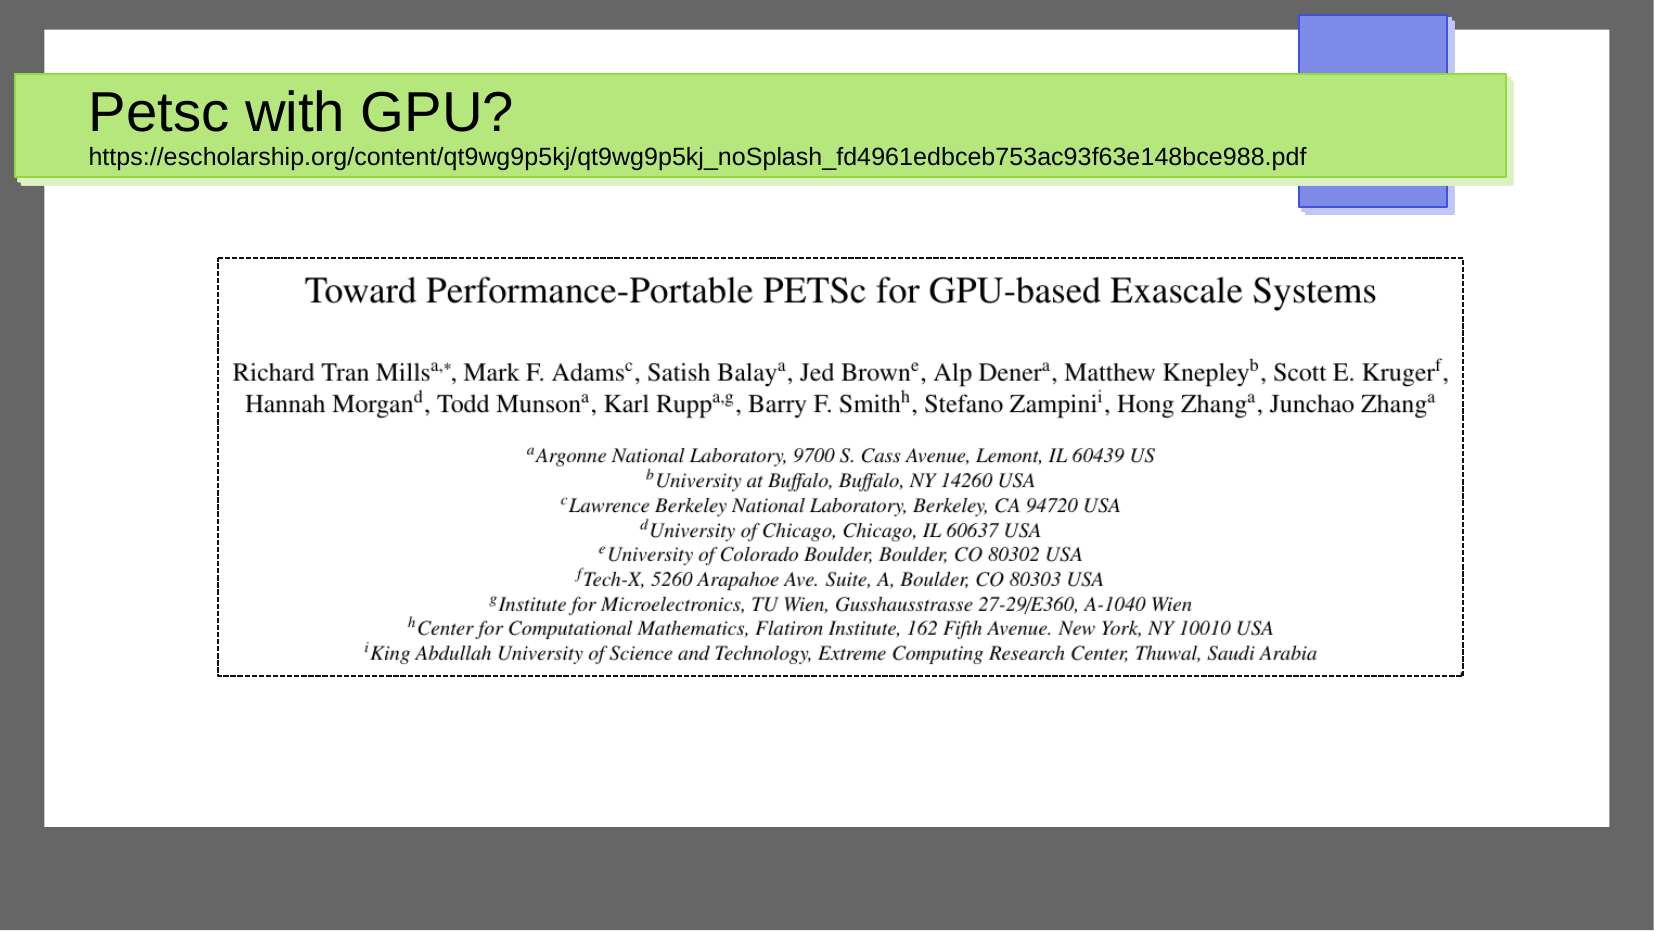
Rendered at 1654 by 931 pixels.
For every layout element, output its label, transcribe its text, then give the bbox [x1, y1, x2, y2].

title Petsc with GPU? https://escholarship.org/content/qt9wg9p5kj/qt9wg9p5kj_noSplash_fd4961edbceb753ac93f63e148bce988.pdf [88, 73, 1506, 178]
picture [218, 258, 1463, 676]
